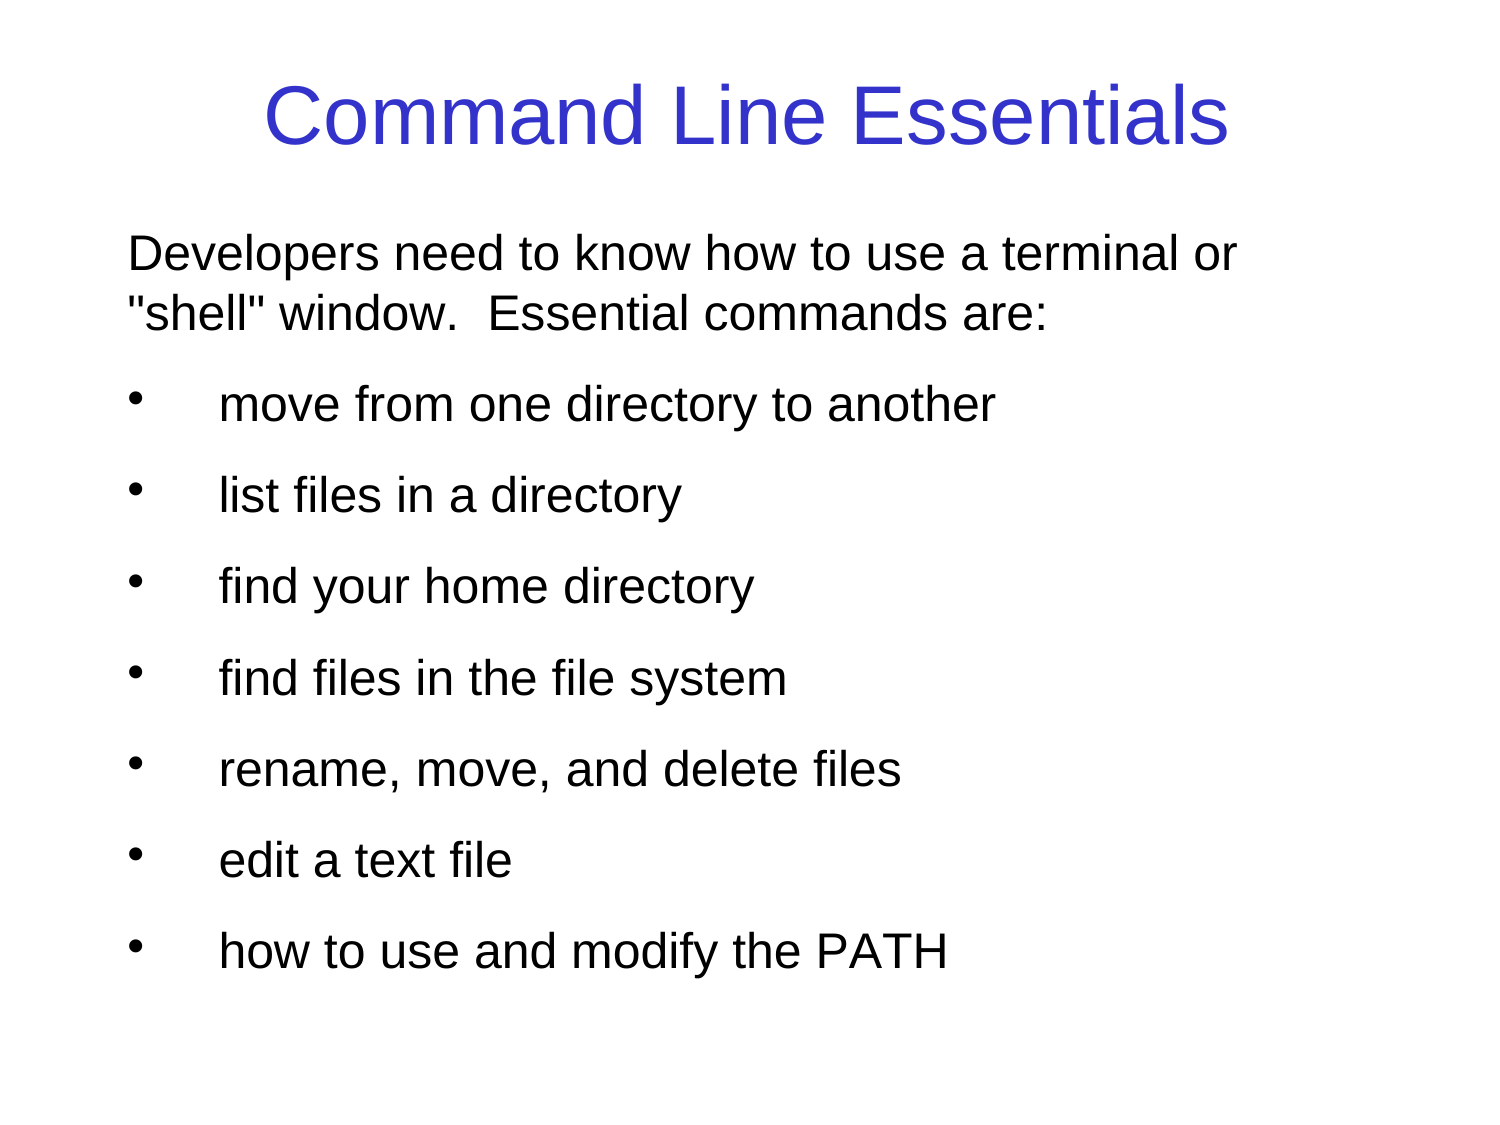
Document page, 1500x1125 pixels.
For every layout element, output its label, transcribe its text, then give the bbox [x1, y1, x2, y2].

list Developers need to know how to use a terminal or "shell" window. Essential commands are: move from one directory to another list files in a directory find your home directory find files in the file system rename, move, and delete files edit a text file how to use and modify the PATH [112, 212, 1383, 1061]
title Command Line Essentials [112, 38, 1383, 184]
